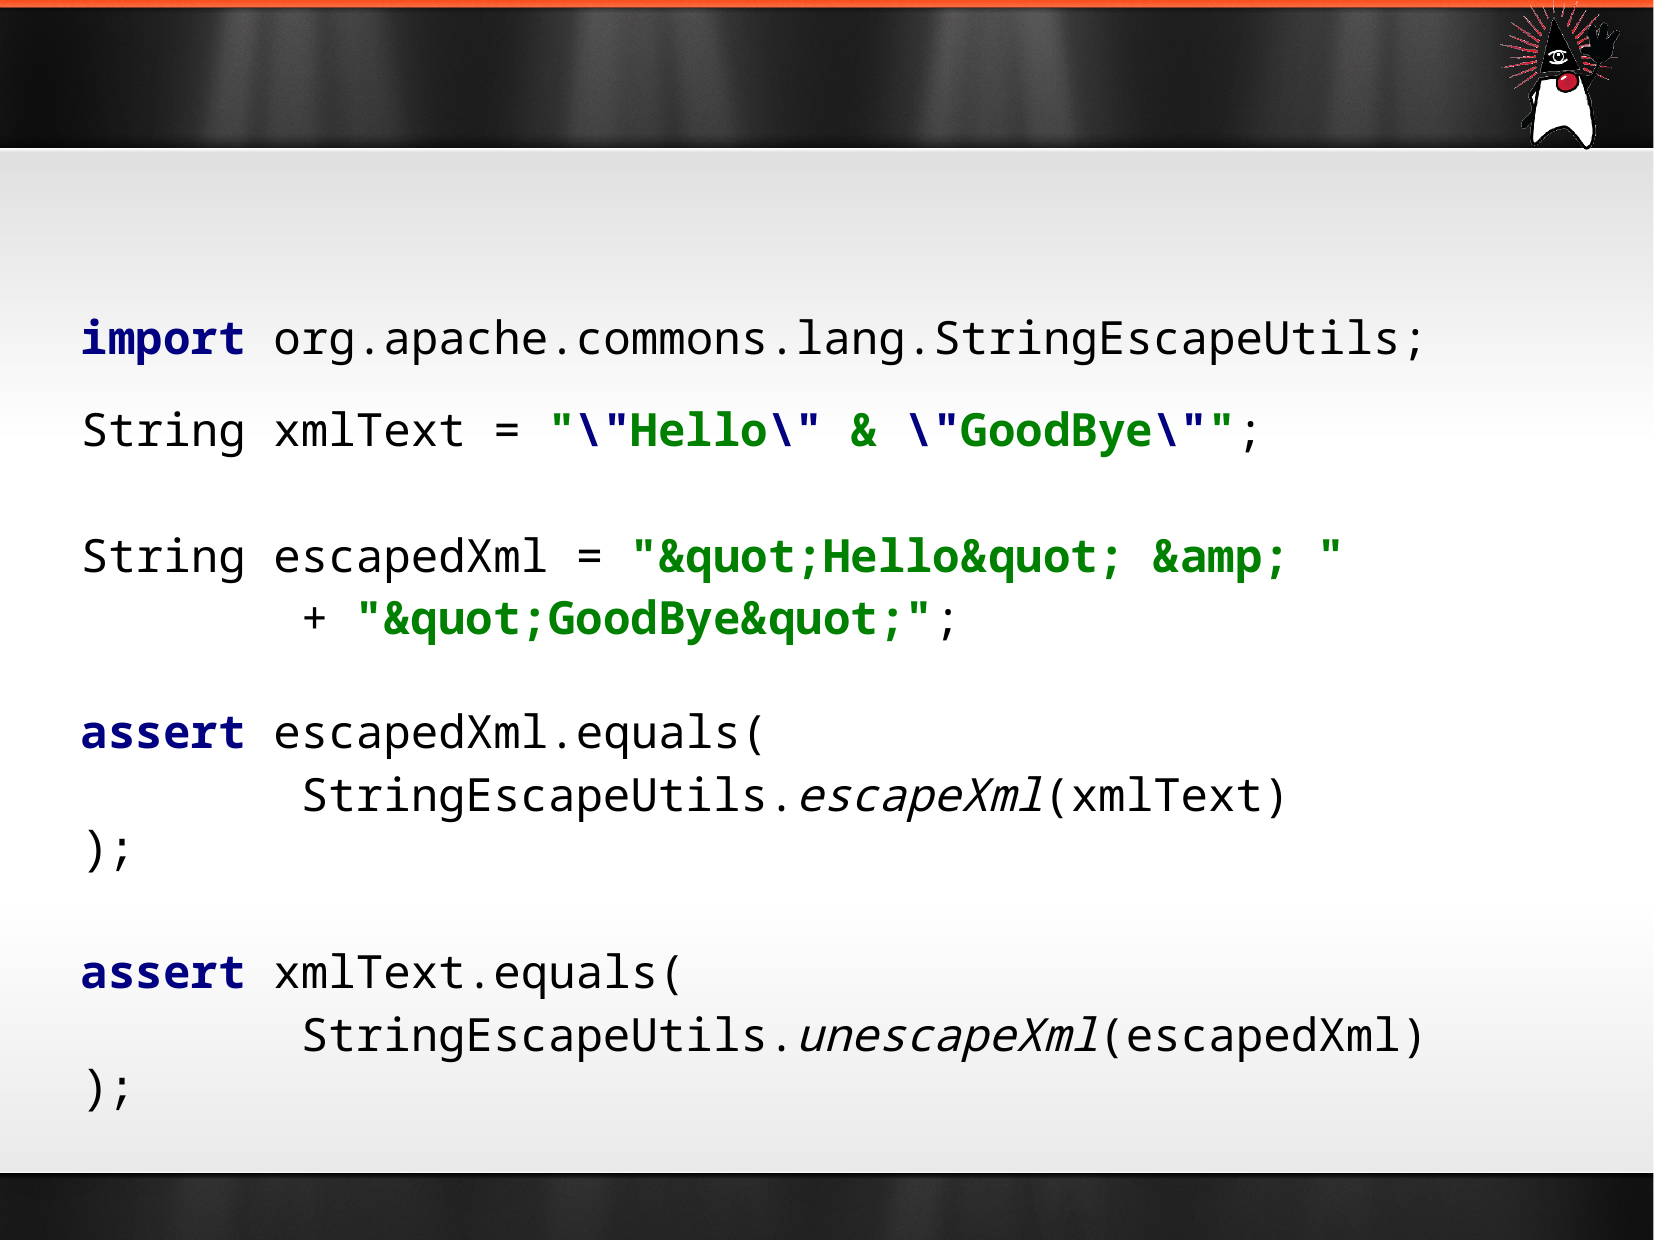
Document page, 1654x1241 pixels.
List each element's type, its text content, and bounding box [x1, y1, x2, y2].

picture [0, 0, 1654, 1240]
subtitle import org.apache.commons.lang.StringEscapeUtils; String xmlText = "\"Hello\" & \"GoodBye\""; String escapedXml = "&quot;Hello&quot; &amp; " + "&quot;GoodBye&quot;"; assert escapedXml.equals( StringEscapeUtils.escapeXml(xmlText) ); assert xmlText.equals( StringEscapeUtils.unescapeXml(escapedXml) ); [80, 305, 1654, 1125]
